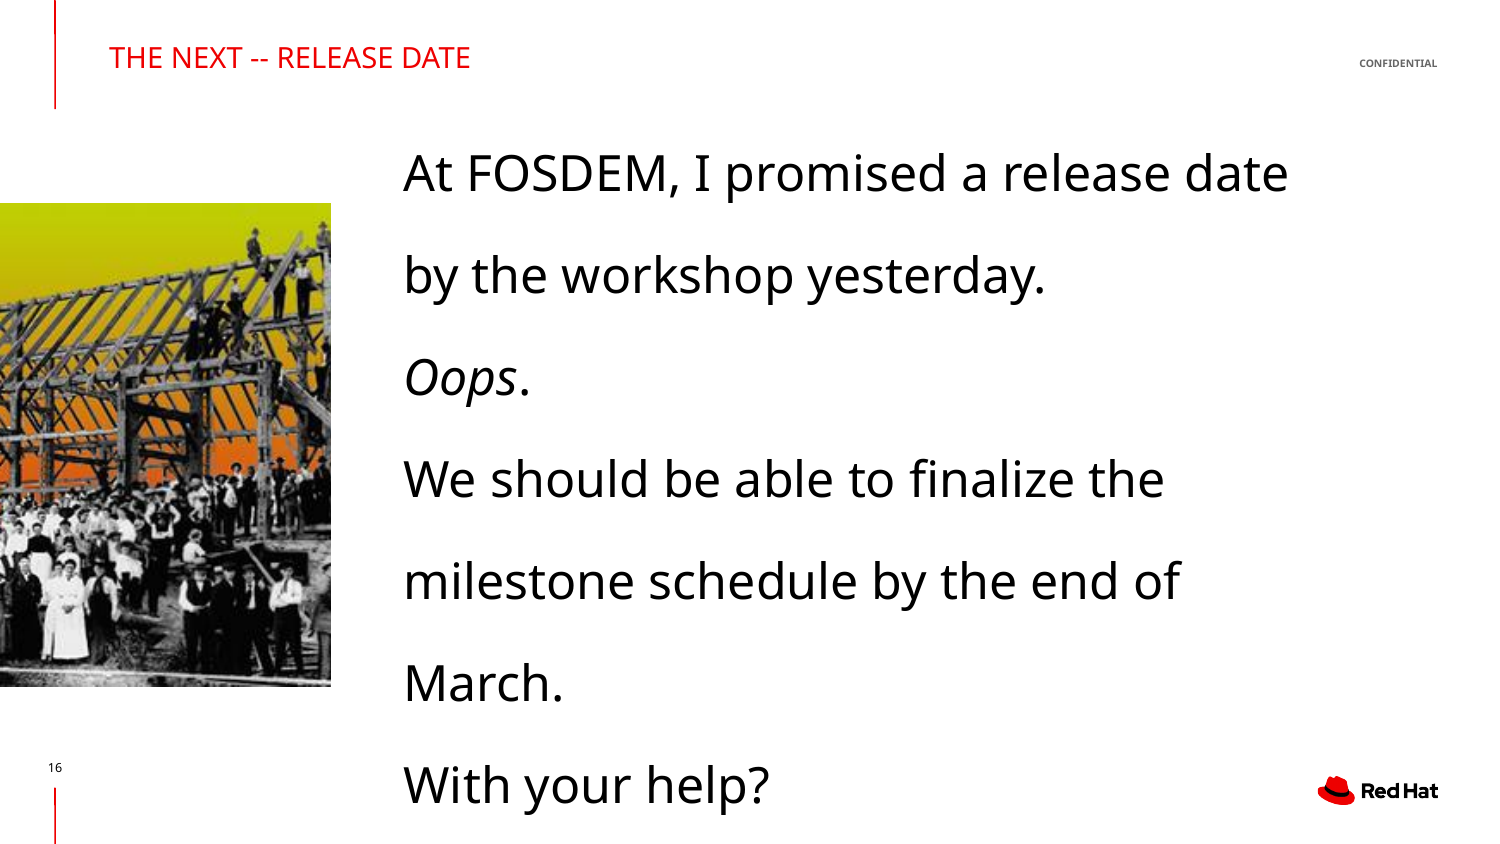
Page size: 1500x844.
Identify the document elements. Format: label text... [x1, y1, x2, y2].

title At FOSDEM, I promised a release date by the workshop yesterday. Oops. We should be able to finalize the milestone schedule by the end of March. With your help? [403, 203, 1335, 688]
subtitle THE NEXT -- RELEASE DATE [55, 6, 689, 108]
picture [1317, 776, 1438, 805]
picture [0, 203, 331, 688]
slide_number <number> [10, 759, 101, 777]
